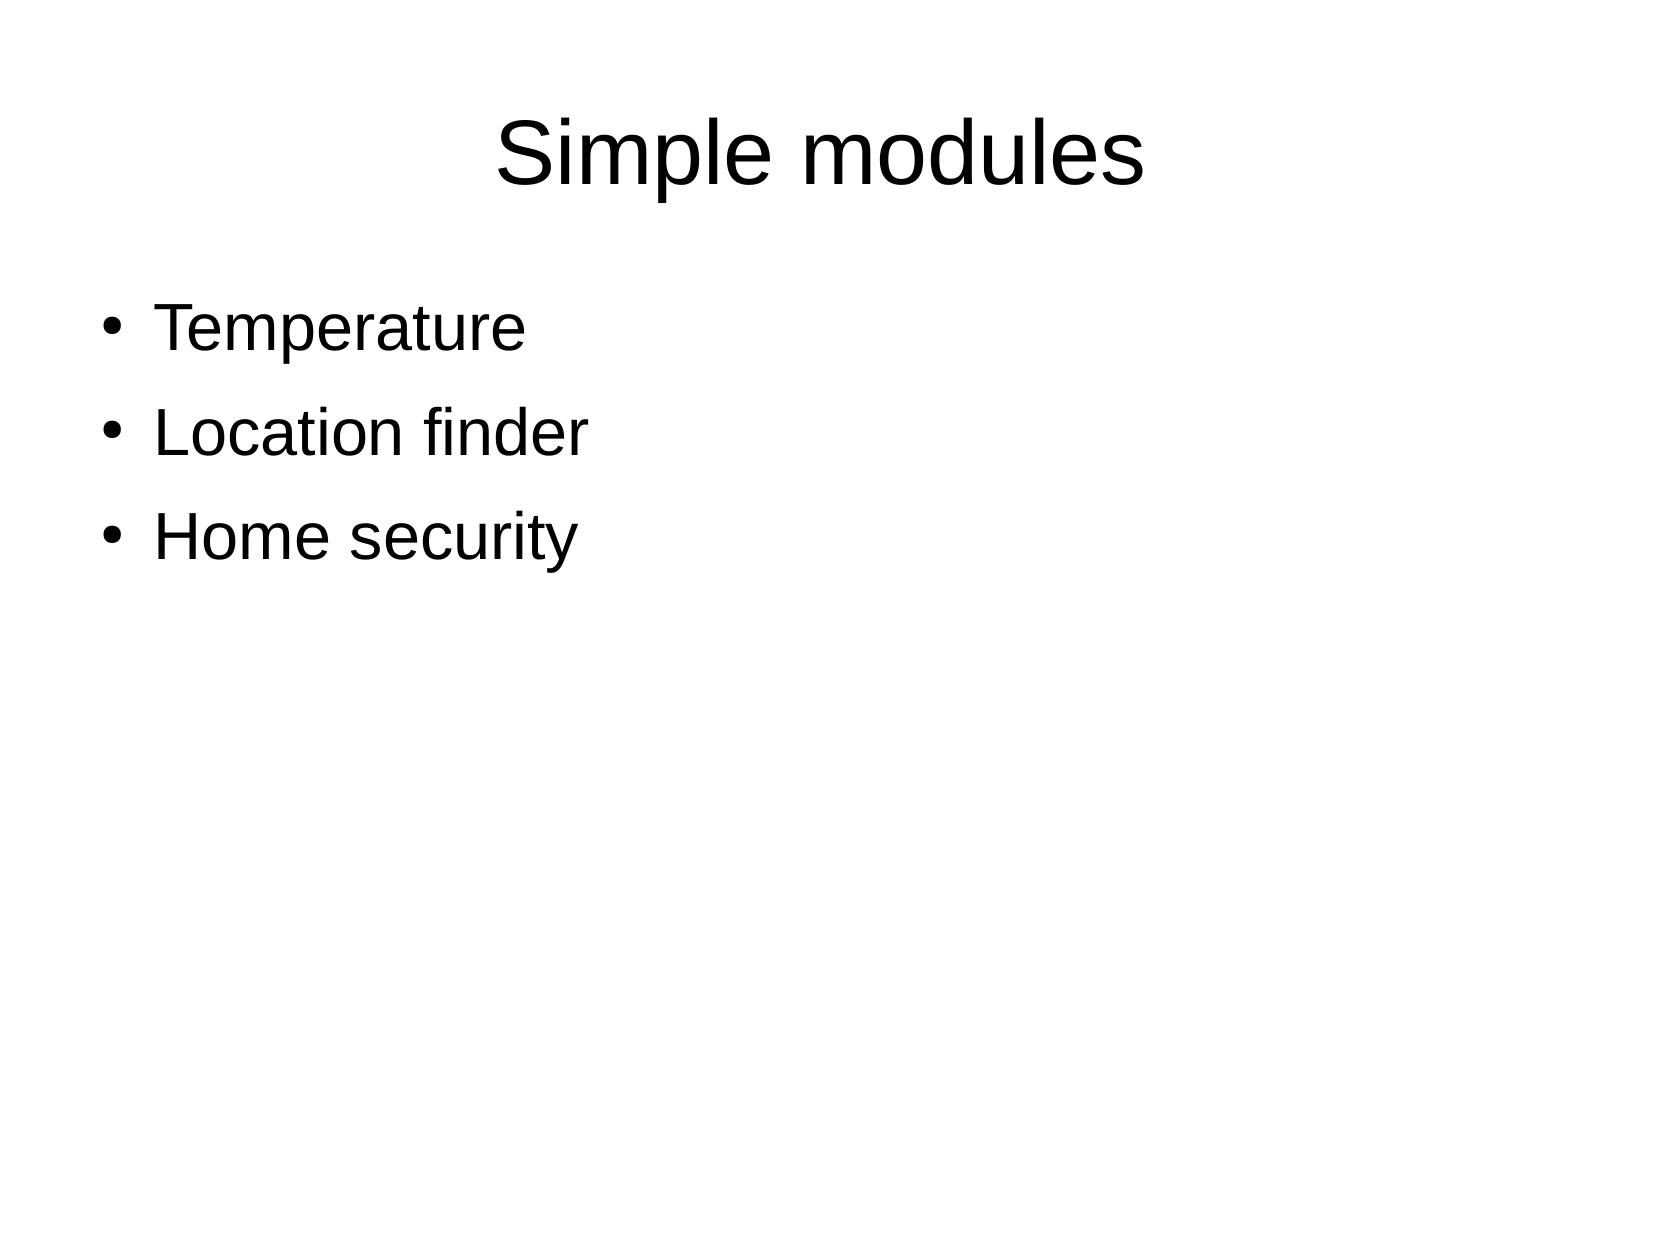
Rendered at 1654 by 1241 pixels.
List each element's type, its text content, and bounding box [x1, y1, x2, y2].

title Simple modules [82, 49, 1571, 257]
list Temperature Location finder Home security [82, 290, 1571, 1010]
